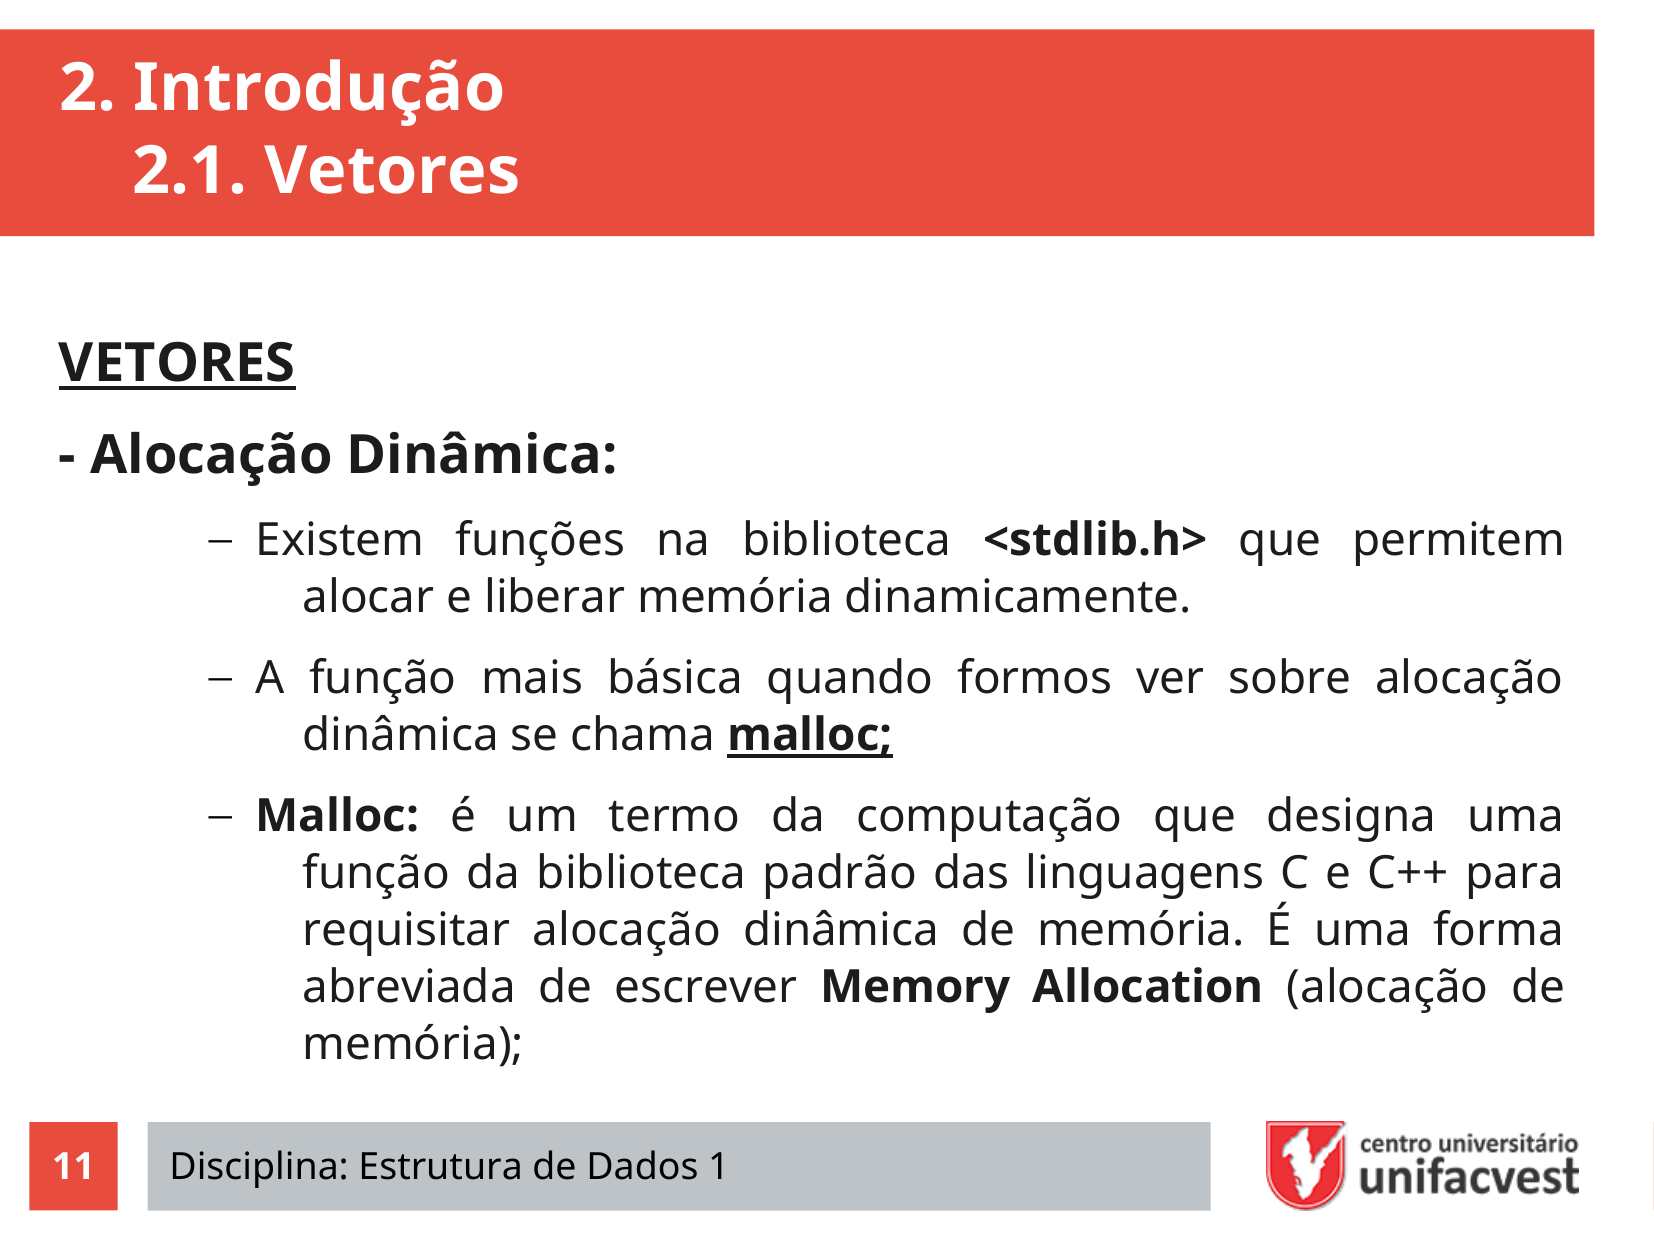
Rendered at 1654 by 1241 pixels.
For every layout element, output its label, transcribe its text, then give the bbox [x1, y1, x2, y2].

list VETORES - Alocação Dinâmica: Existem funções na biblioteca <stdlib.h> que permitem alocar e liberar memória dinamicamente. A função mais básica quando formos ver sobre alocação dinâmica se chama malloc; Malloc: é um termo da computação que designa uma função da biblioteca padrão das linguagens C e C++ para requisitar alocação dinâmica de memória. É uma forma abreviada de escrever Memory Allocation (alocação de memória); [59, 324, 1566, 1093]
title 2. Introdução 2.1. Vetores [59, 59, 1595, 207]
picture [1266, 1121, 1579, 1211]
text_box [1238, 1120, 1654, 1212]
text_box Disciplina: Estrutura de Dados 1 [154, 1132, 1205, 1196]
